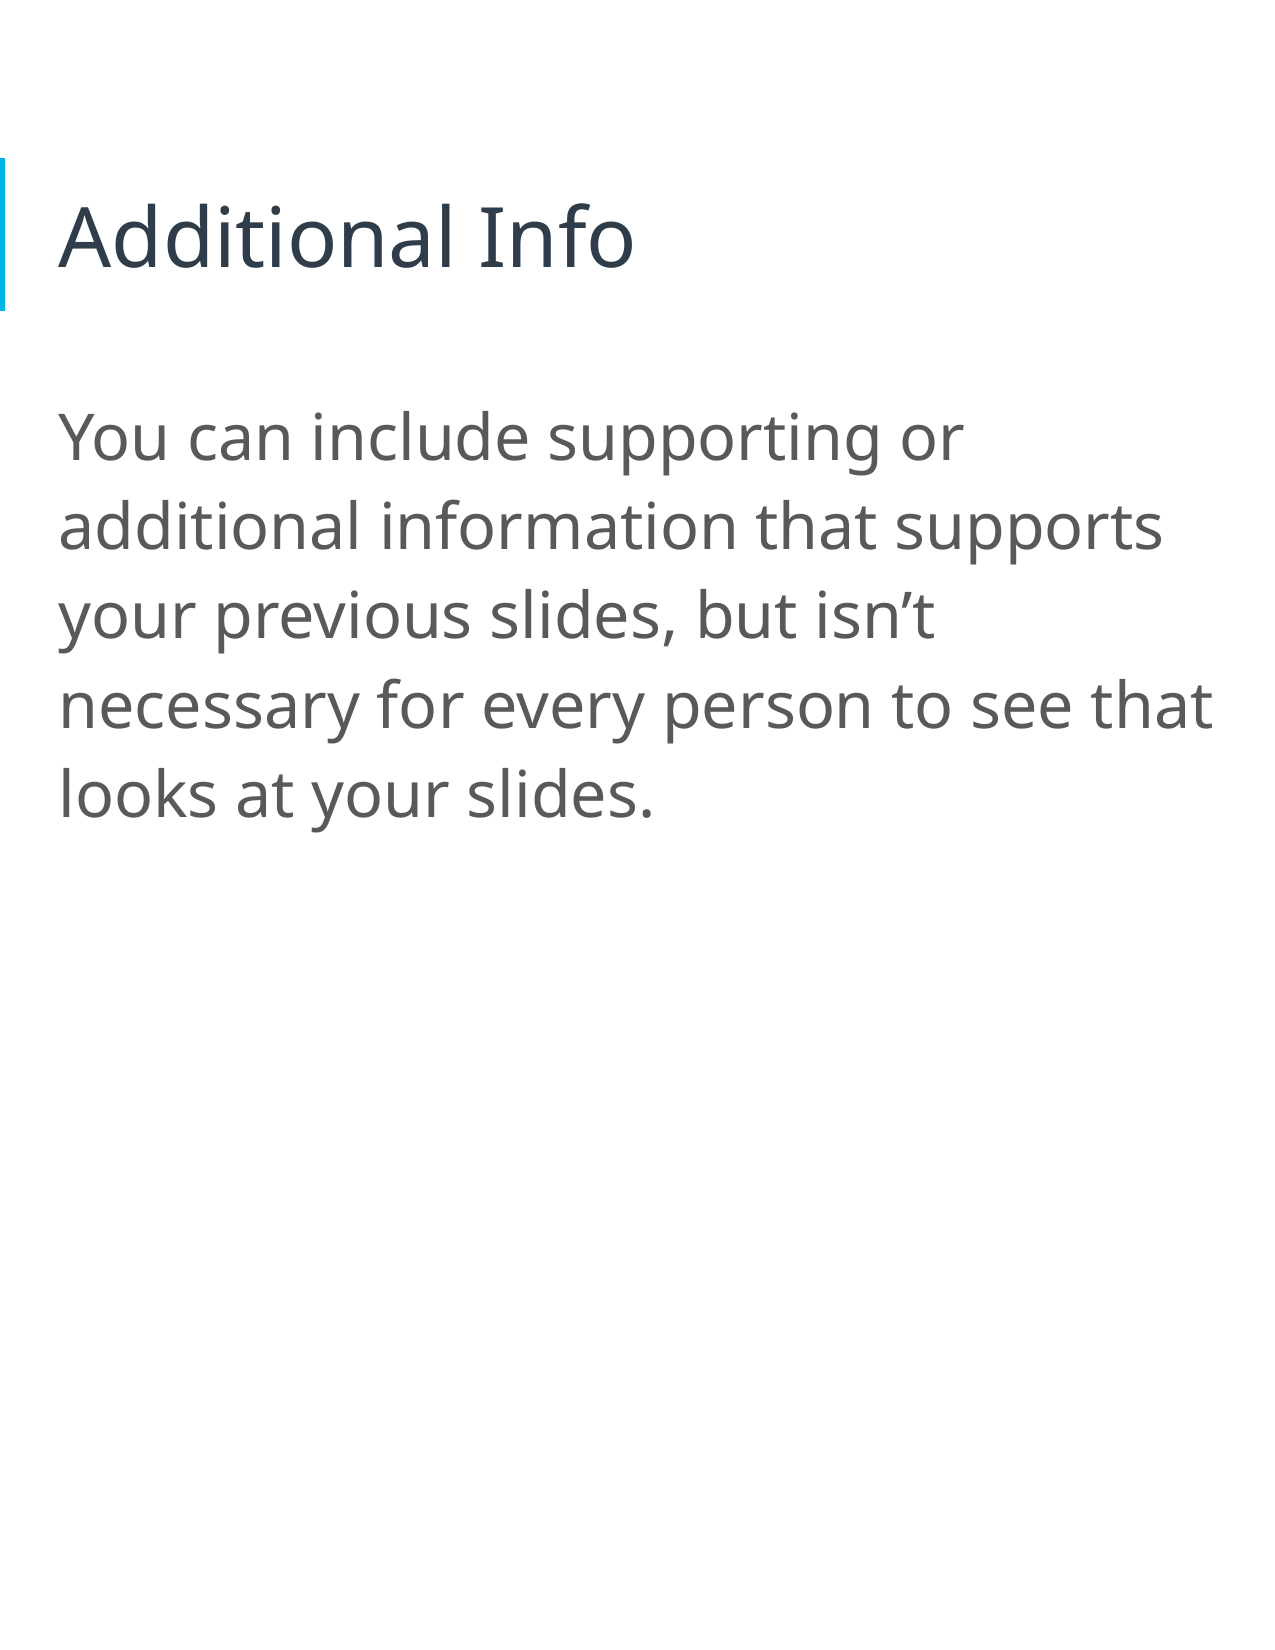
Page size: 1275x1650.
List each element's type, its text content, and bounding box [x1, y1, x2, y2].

title Additional Info [43, 142, 1232, 327]
list You can include supporting or additional information that supports your previous slides, but isn’t necessary for every person to see that looks at your slides. [43, 369, 1232, 1639]
